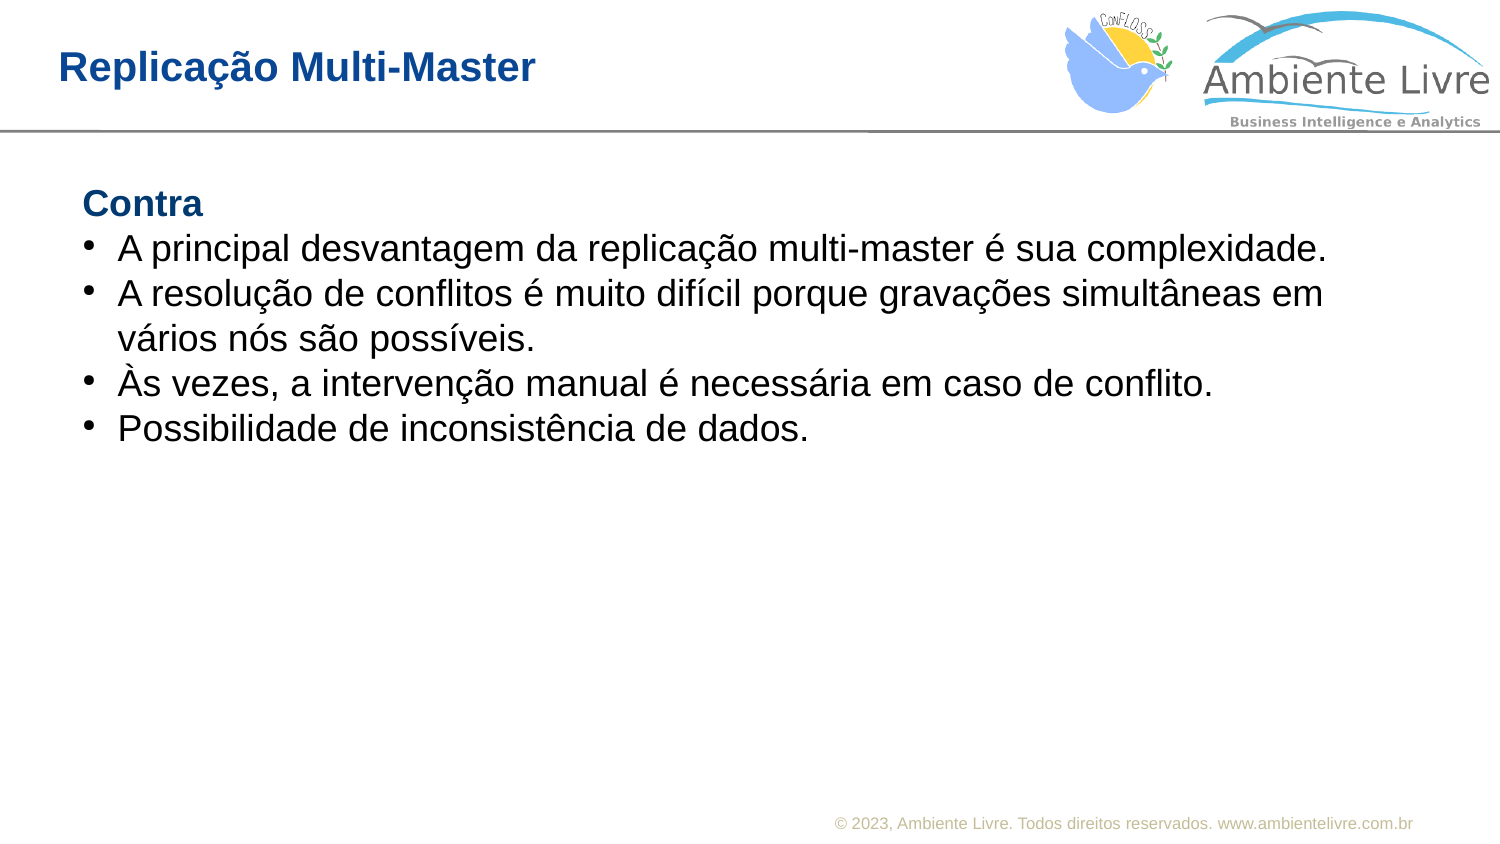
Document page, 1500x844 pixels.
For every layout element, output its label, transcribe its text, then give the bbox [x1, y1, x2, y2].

picture [1203, 11, 1489, 129]
title Replicação Multi-Master [43, 8, 1127, 129]
text_box Contra A principal desvantagem da replicação multi-master é sua complexidade. A resolução de conflitos é muito difícil porque gravações simultâneas em vários nós são possíveis. Às vezes, a intervenção manual é necessária em caso de conflito. Possibilidade de inconsistência de dados. [67, 171, 1382, 457]
picture [1051, 0, 1182, 130]
